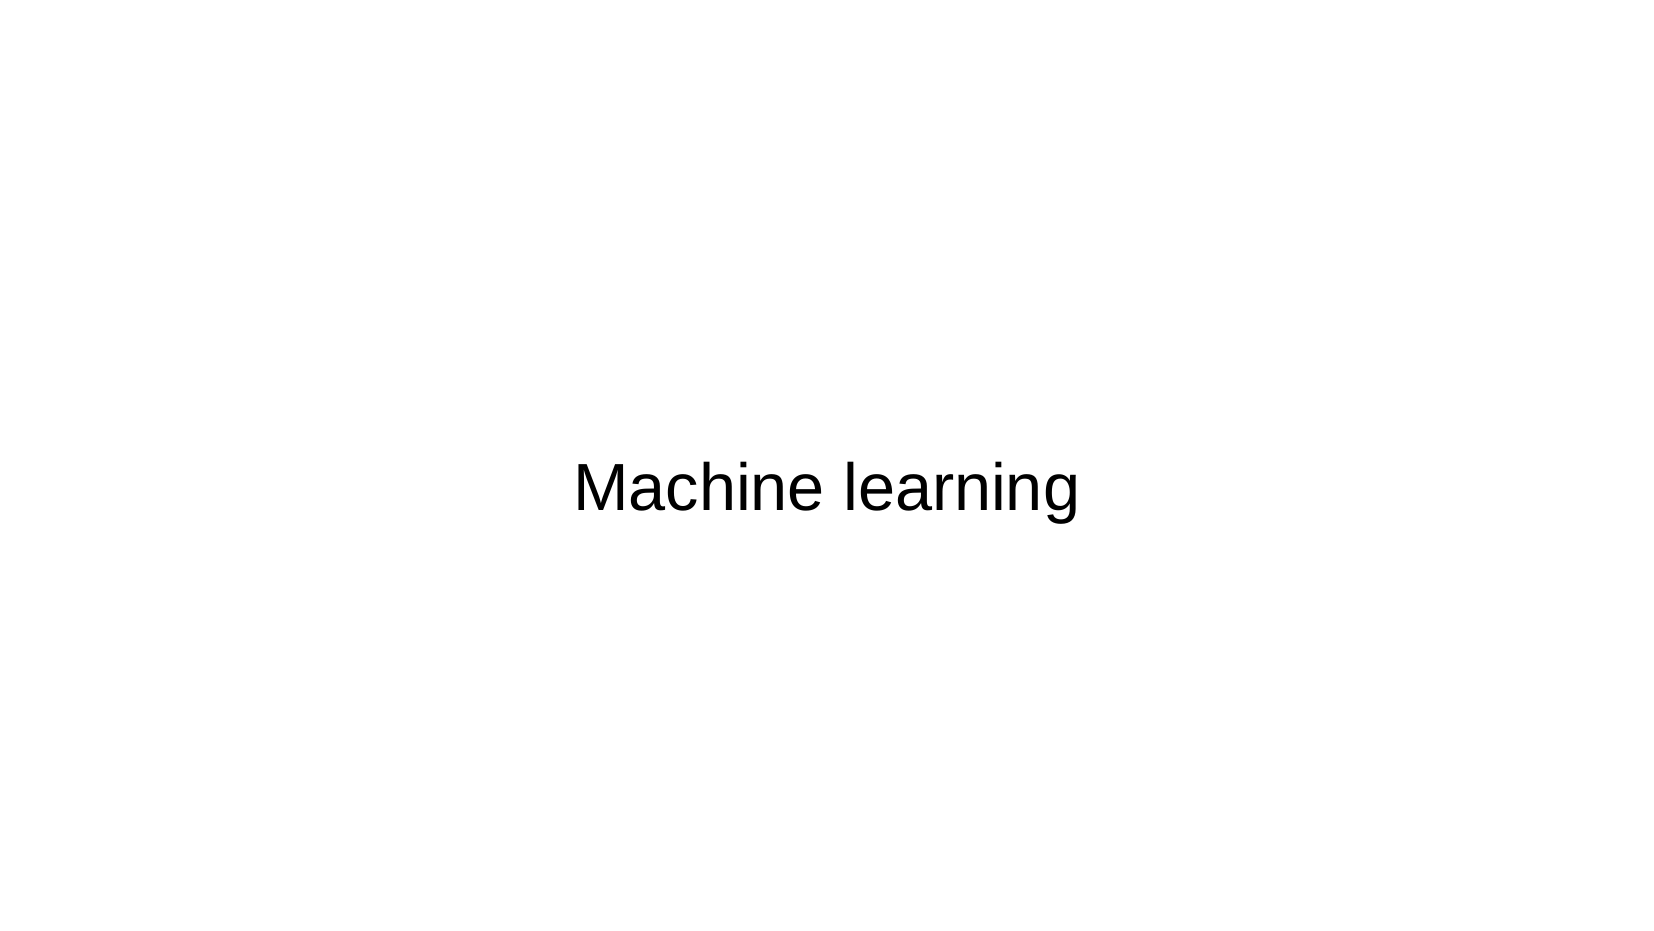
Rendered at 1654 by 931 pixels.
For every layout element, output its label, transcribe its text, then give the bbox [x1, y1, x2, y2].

subtitle Machine learning [82, 217, 1571, 758]
